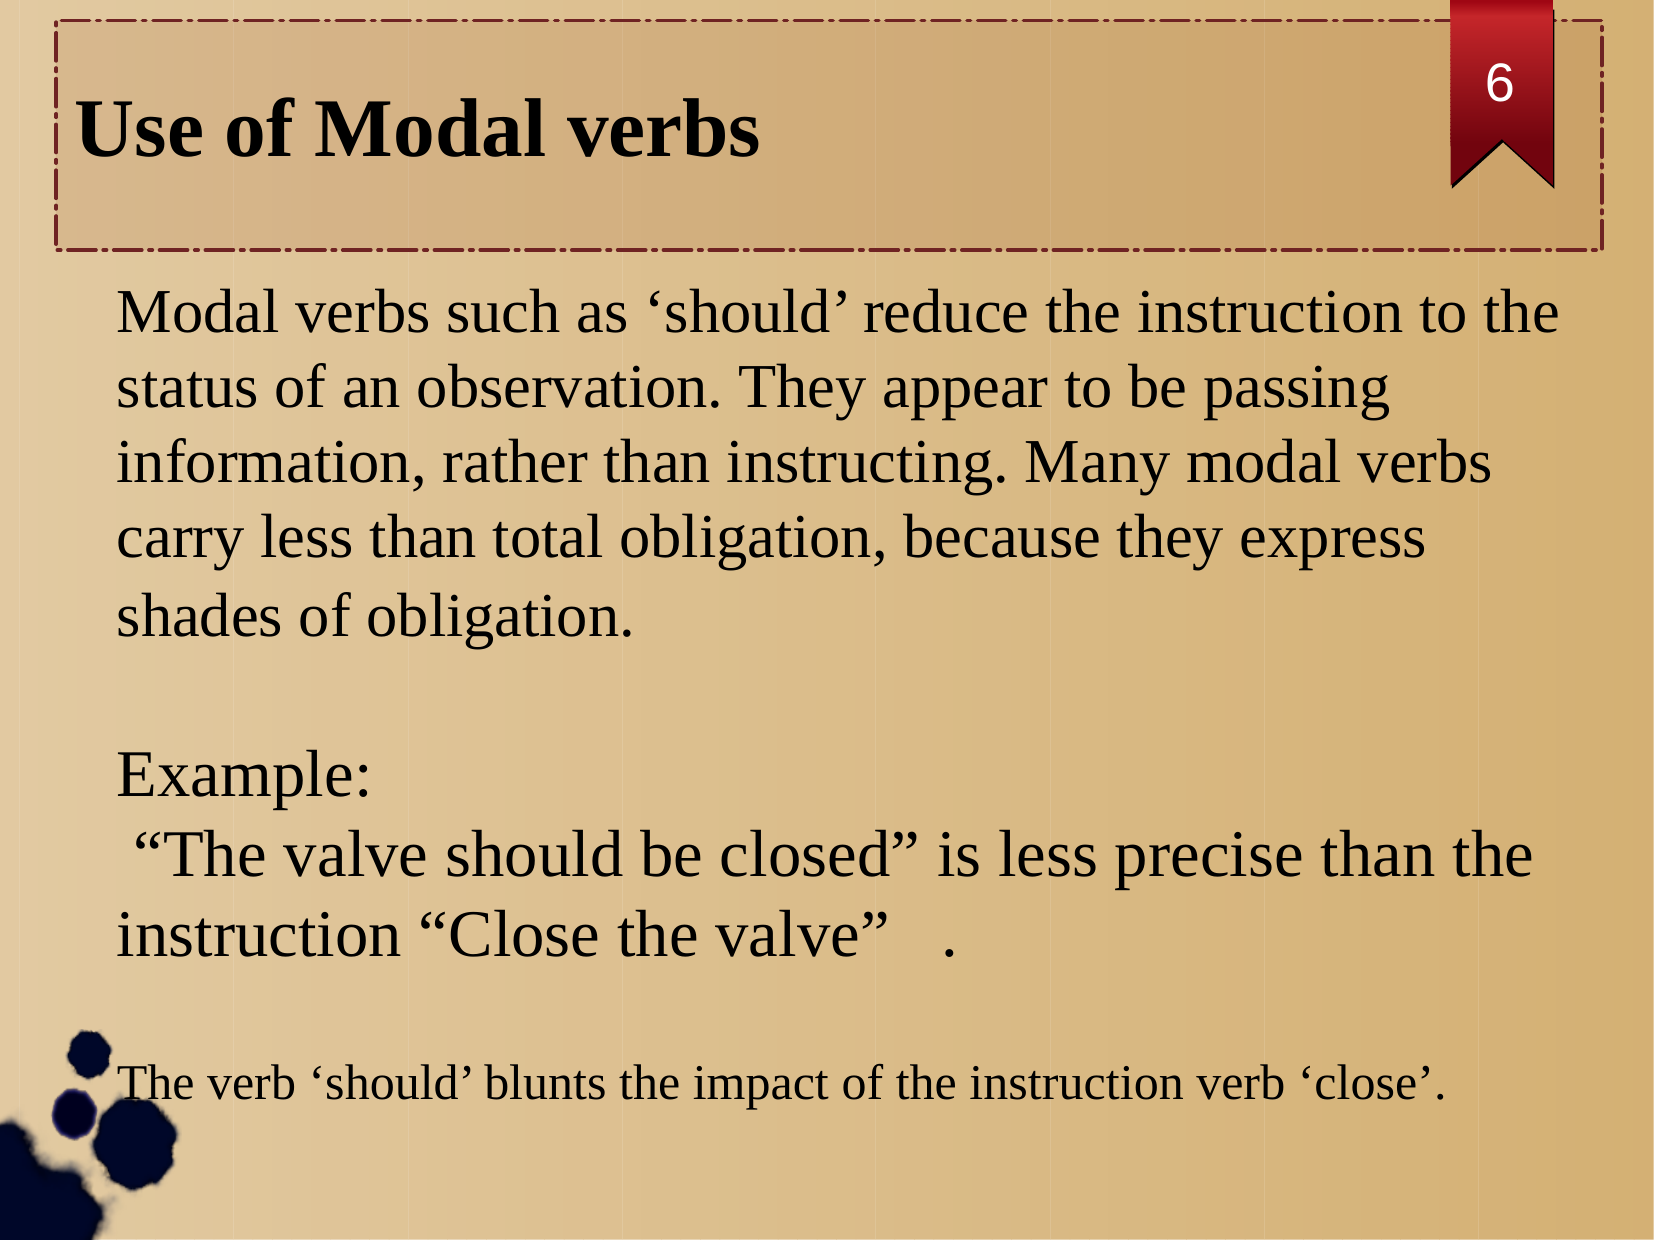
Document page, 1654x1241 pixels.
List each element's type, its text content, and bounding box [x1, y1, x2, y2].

text_box 6 [1455, 45, 1546, 121]
text_box Use of Modal verbs [60, 75, 841, 183]
text_box Modal verbs such as ‘should’ reduce the instruction to the status of an observation. They appear to be passing information, rather than instructing. Many modal verbs carry less than total obligation, because they express shades of obligation. Example: “The valve should be closed” is less precise than the instruction “Close the valve” . The verb ‘should’ blunts the impact of the instruction verb ‘close’. [116, 330, 1606, 1050]
